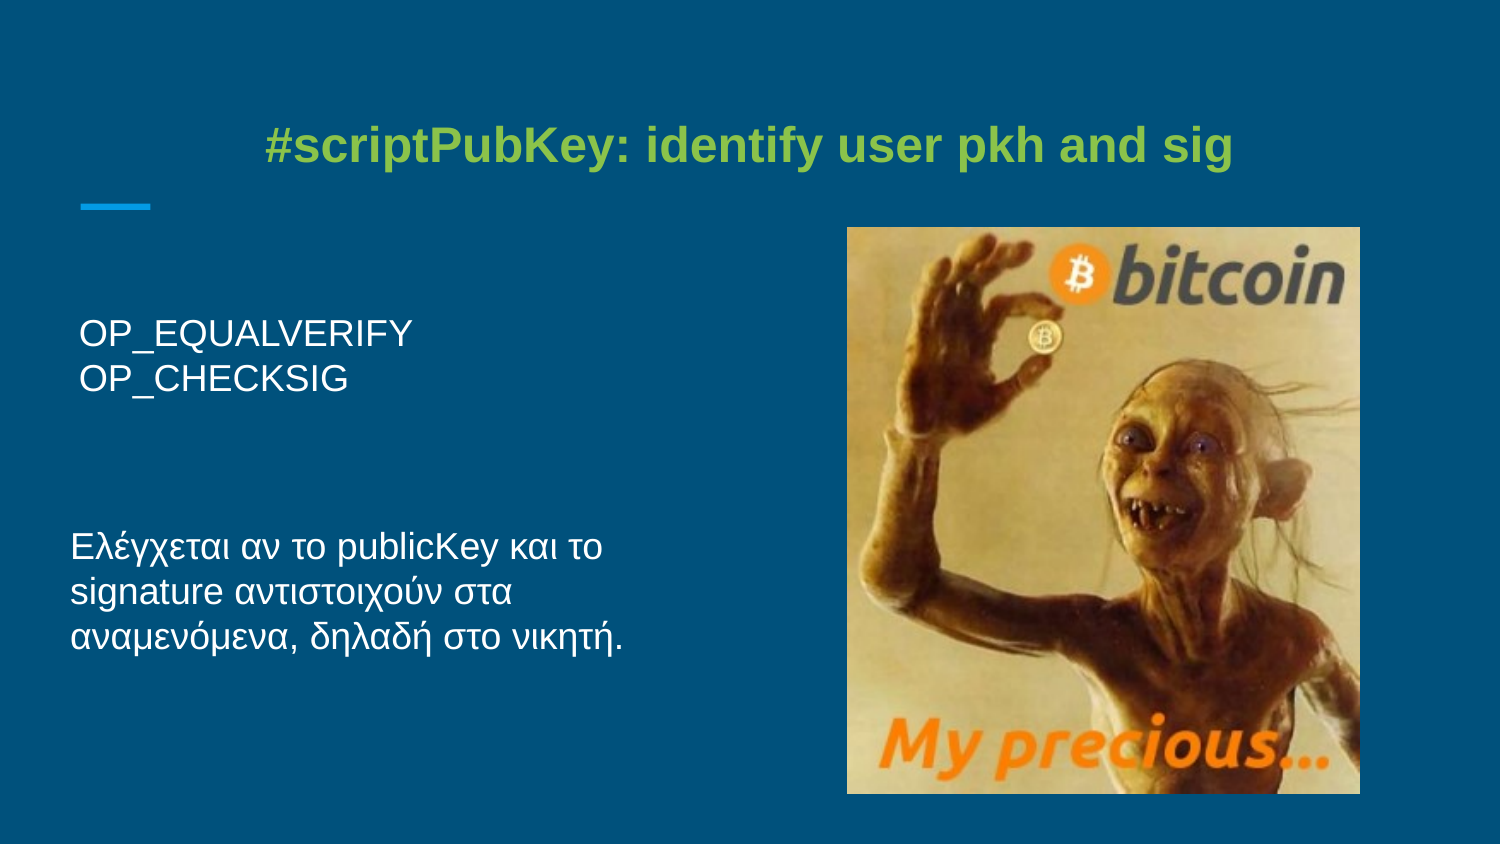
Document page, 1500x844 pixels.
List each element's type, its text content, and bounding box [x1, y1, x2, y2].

title #scriptPubKey: identify user pkh and sig [63, 75, 1437, 188]
list Ελέγχεται αν το publicKey και το signature αντιστοιχούν στα αναμενόμενα, δηλαδή στο νικητή. [55, 506, 712, 844]
picture [848, 228, 1359, 793]
list OP_EQUALVERIFY OP_CHECKSIG [63, 294, 720, 800]
